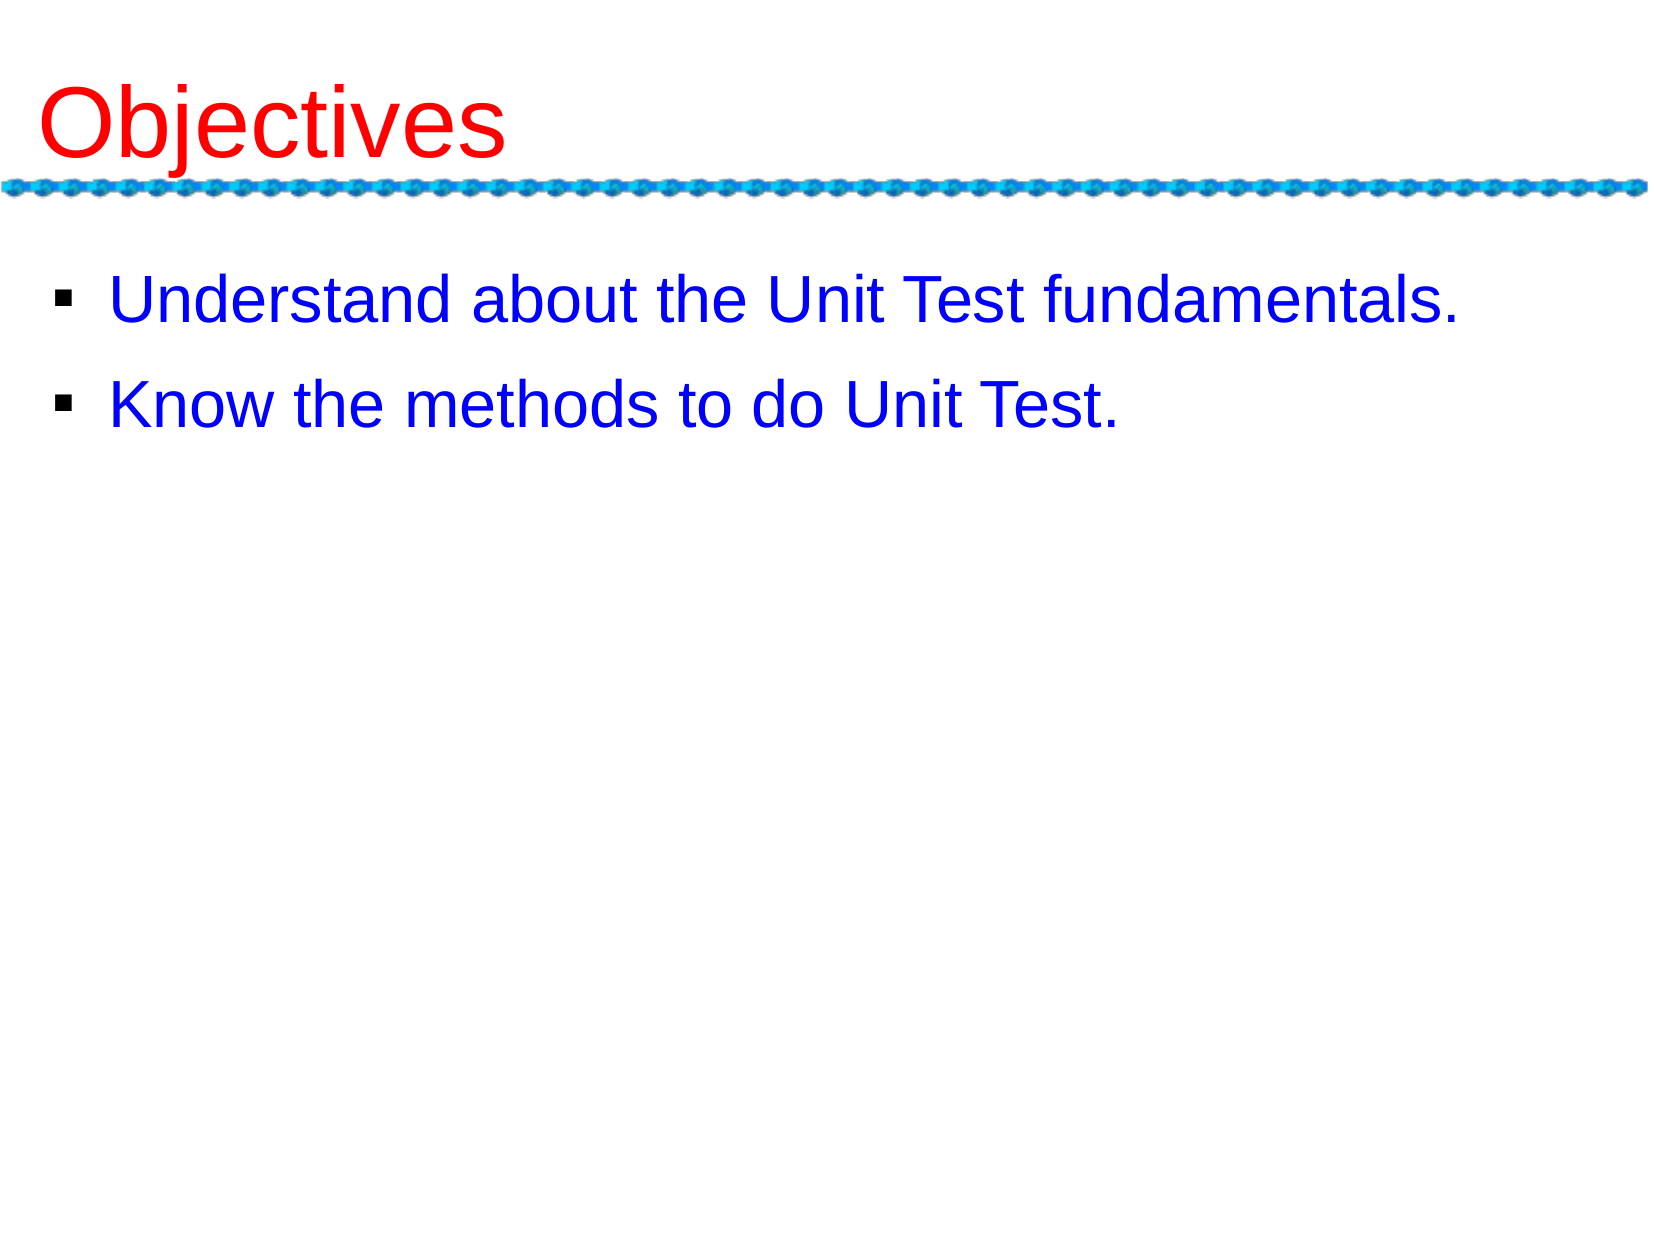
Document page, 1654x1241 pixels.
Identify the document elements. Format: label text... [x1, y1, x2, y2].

list Understand about the Unit Test fundamentals. Know the methods to do Unit Test. [37, 262, 1651, 1163]
title Objectives [37, 37, 1651, 207]
picture [0, 178, 37, 199]
